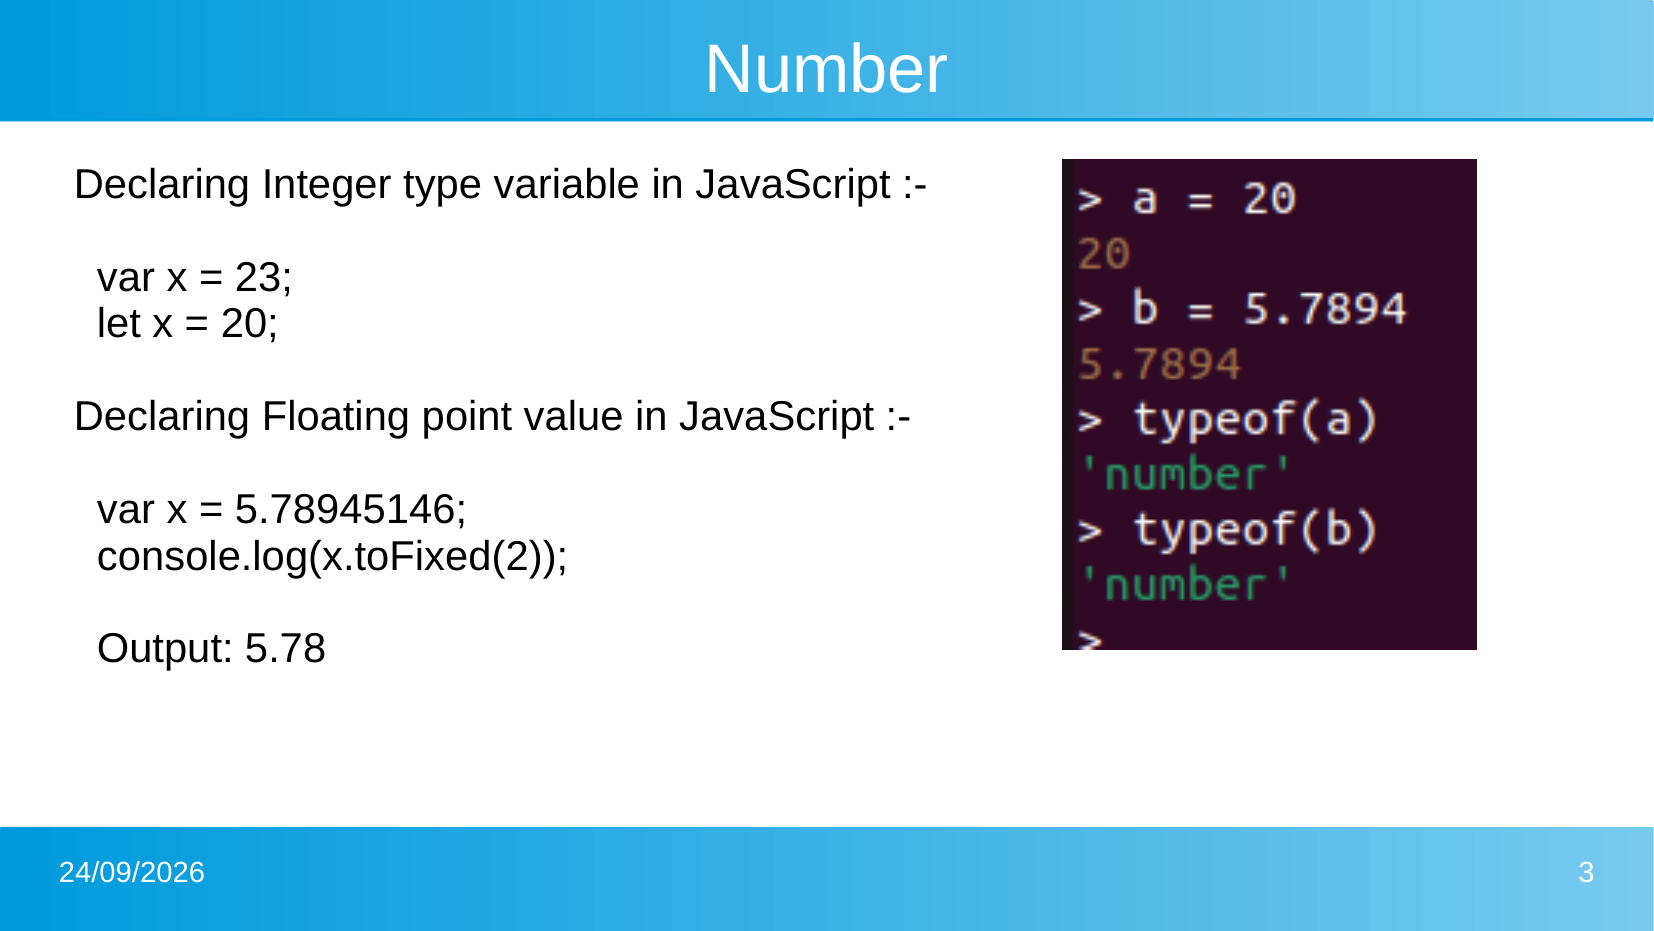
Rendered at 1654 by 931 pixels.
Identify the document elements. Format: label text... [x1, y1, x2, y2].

picture [1062, 159, 1477, 650]
title Number [59, 29, 1595, 108]
text_box Declaring Integer type variable in JavaScript :- var x = 23; let x = 20; Declaring Floating point value in JavaScript :- var x = 5.78945146; console.log(x.toFixed(2)); Output: 5.78 [59, 153, 945, 680]
